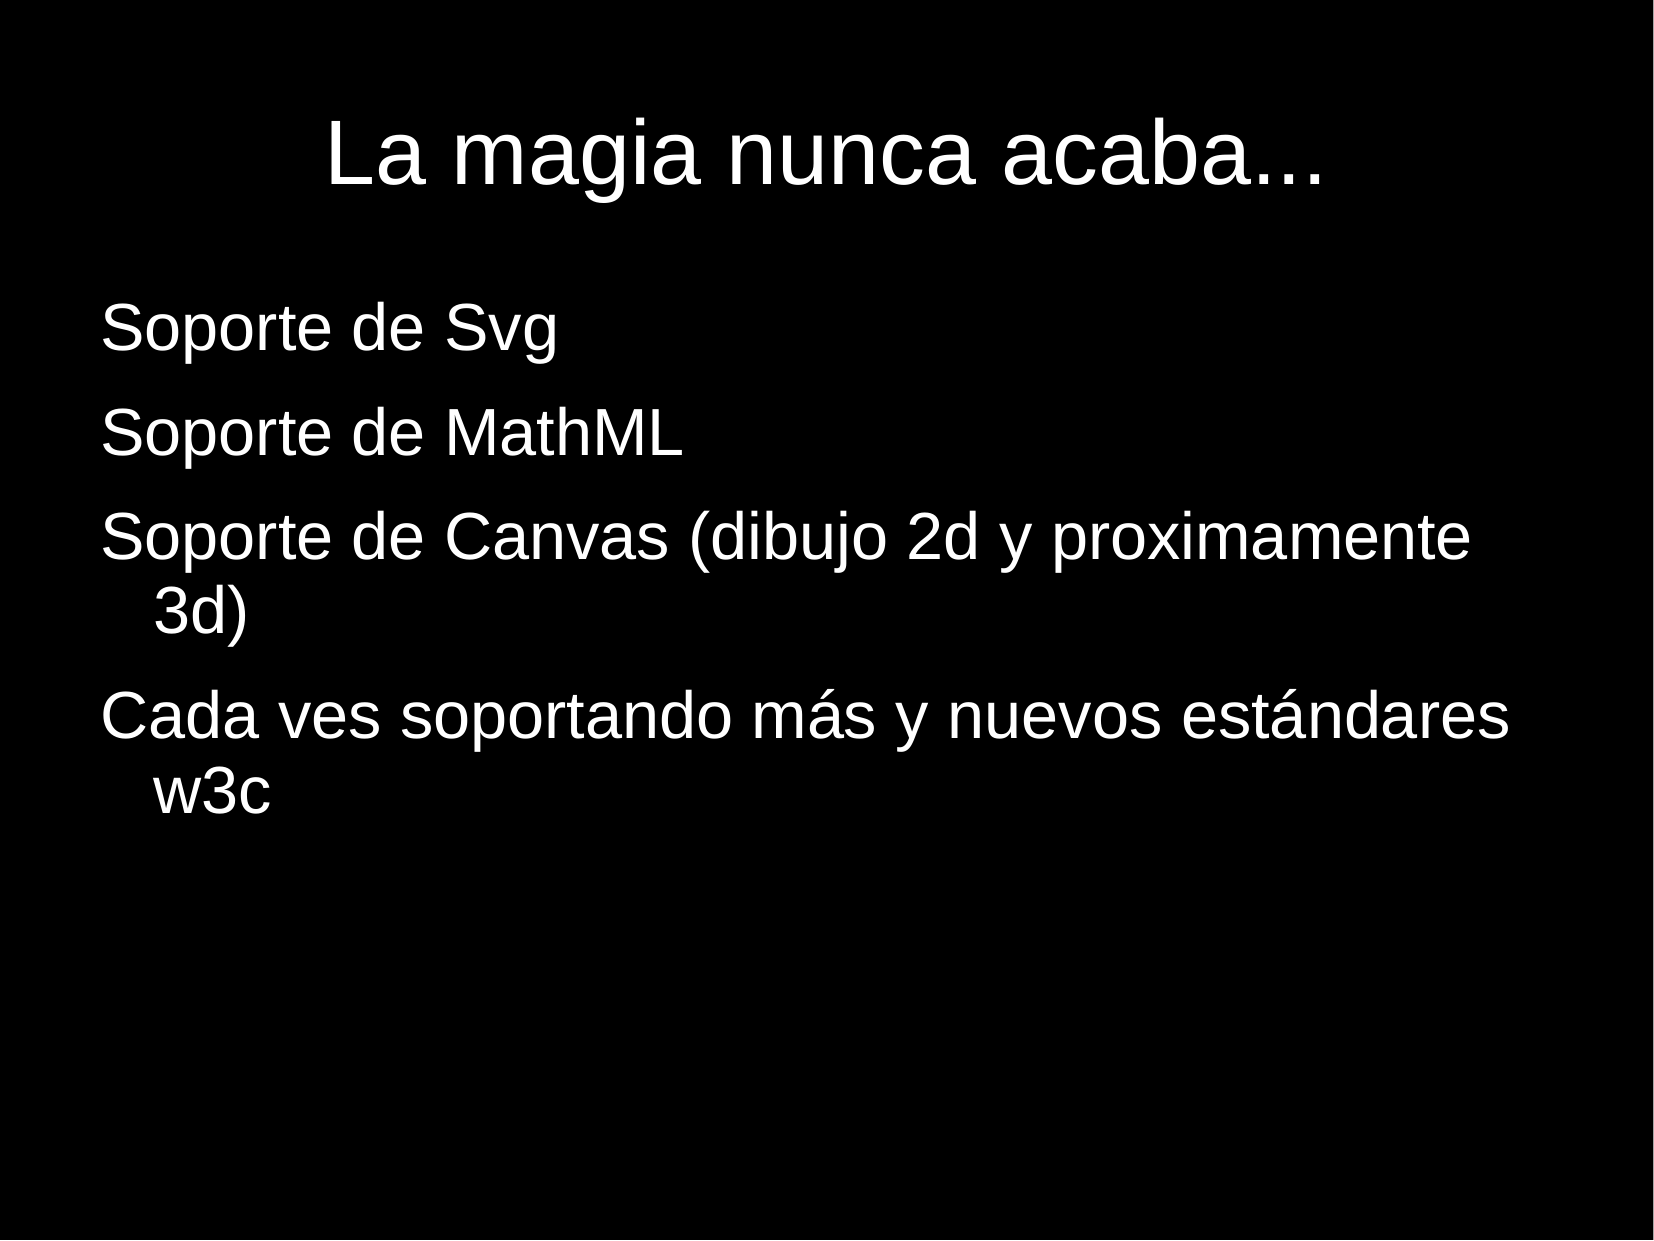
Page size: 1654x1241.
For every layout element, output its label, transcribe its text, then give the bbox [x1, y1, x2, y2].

list Soporte de Svg Soporte de MathML Soporte de Canvas (dibujo 2d y proximamente 3d) Cada ves soportando más y nuevos estándares w3c [82, 290, 1571, 1109]
title La magia nunca acaba... [82, 49, 1571, 257]
